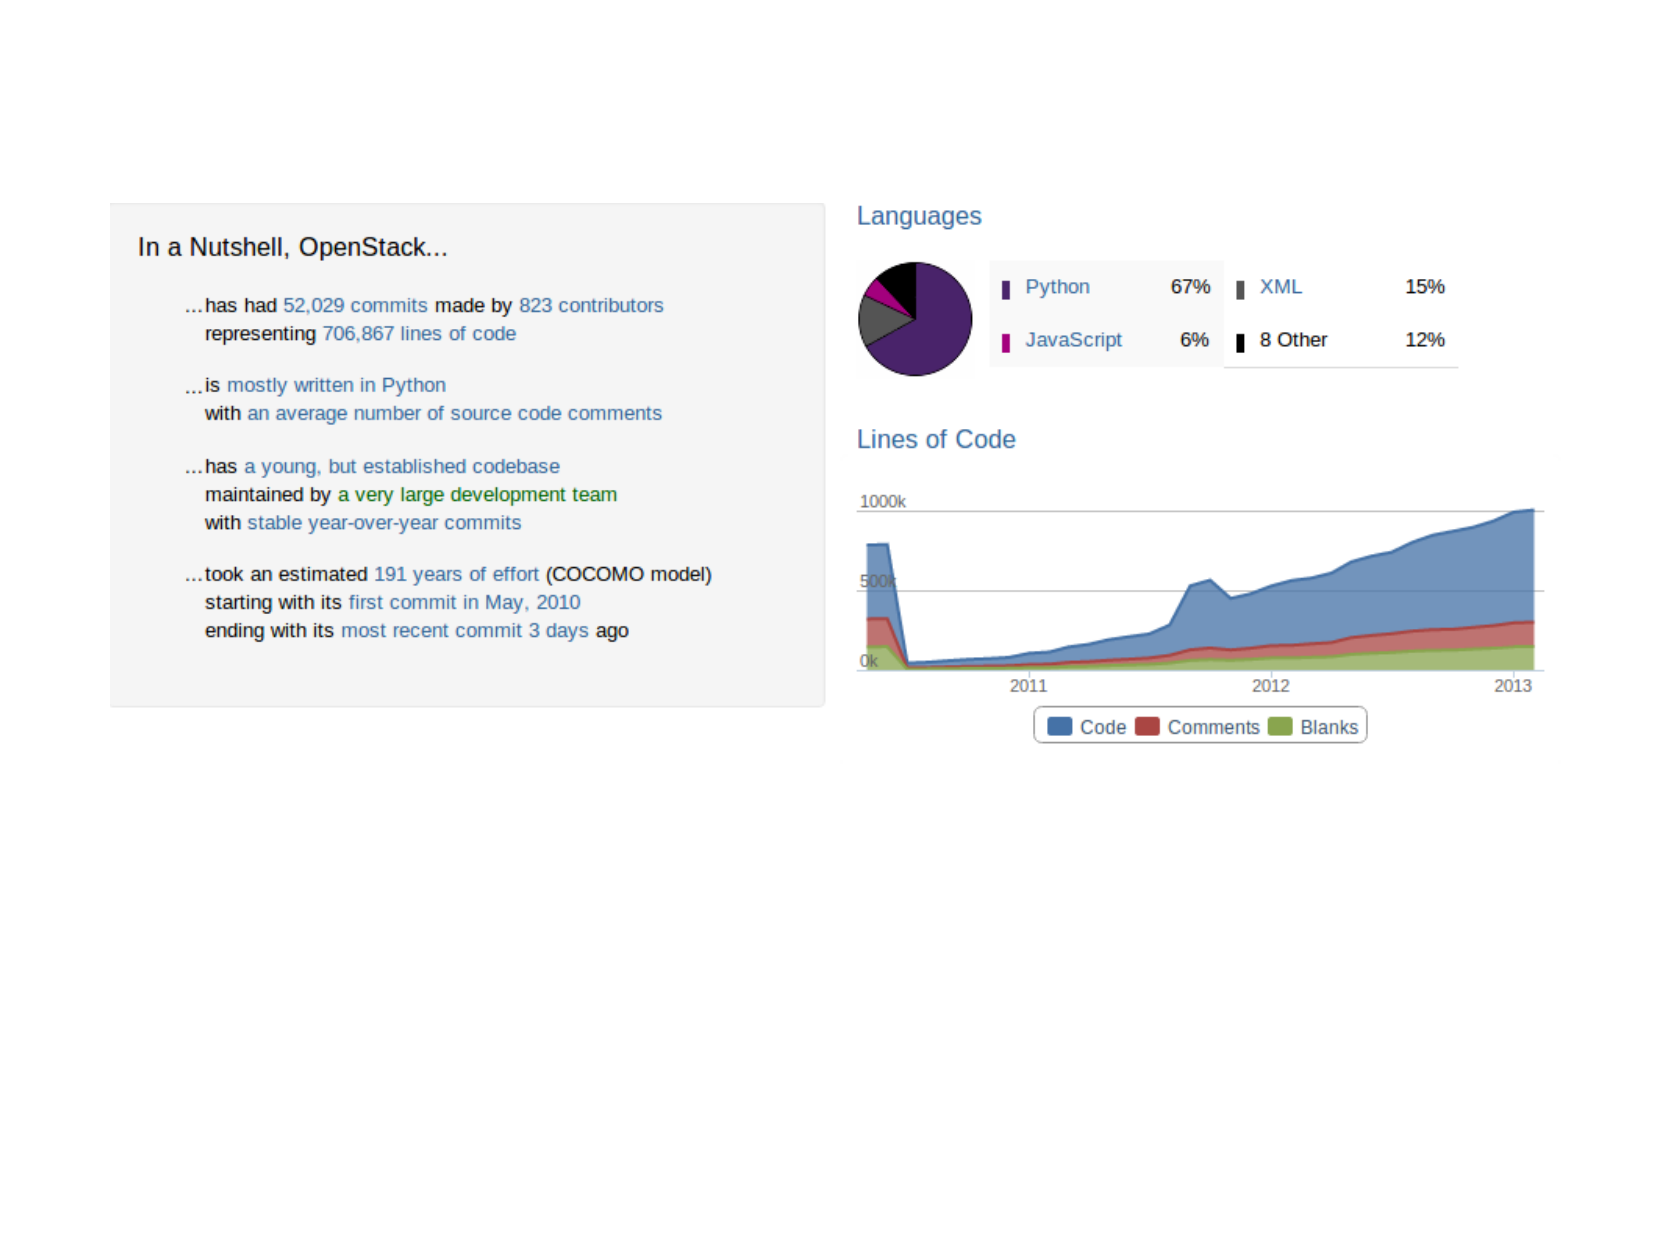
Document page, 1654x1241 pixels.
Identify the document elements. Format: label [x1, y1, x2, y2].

picture [110, 203, 1579, 765]
